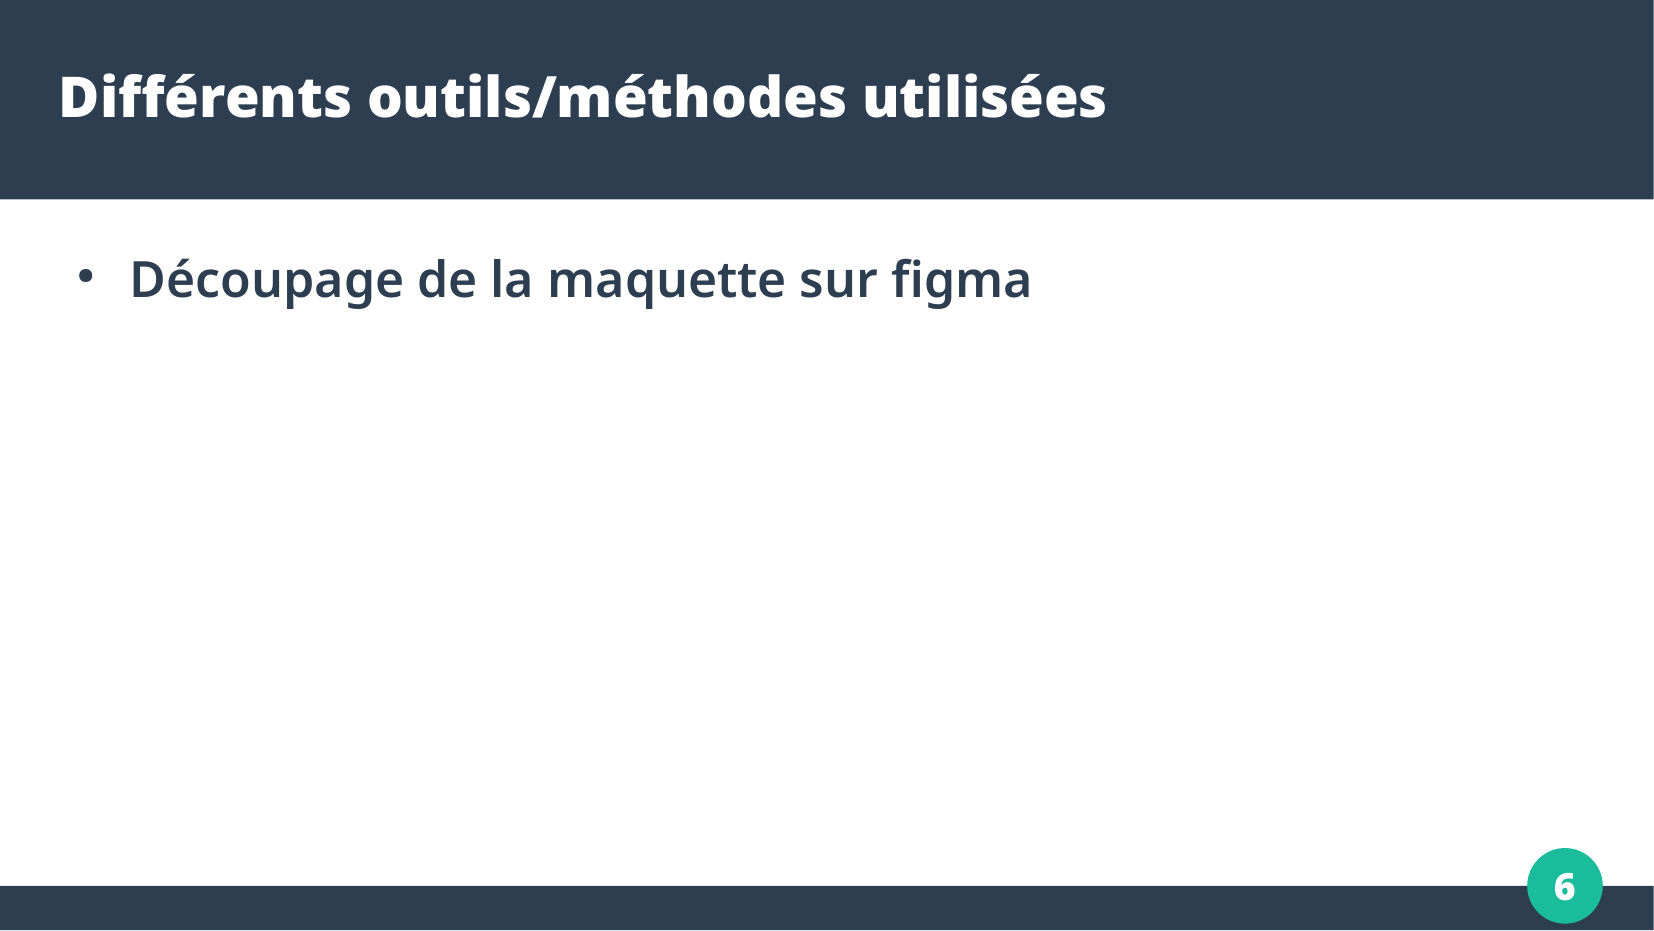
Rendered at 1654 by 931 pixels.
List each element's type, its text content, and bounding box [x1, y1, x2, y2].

list Découpage de la maquette sur figma [59, 243, 1595, 864]
title Différents outils/méthodes utilisées [59, 37, 1595, 155]
